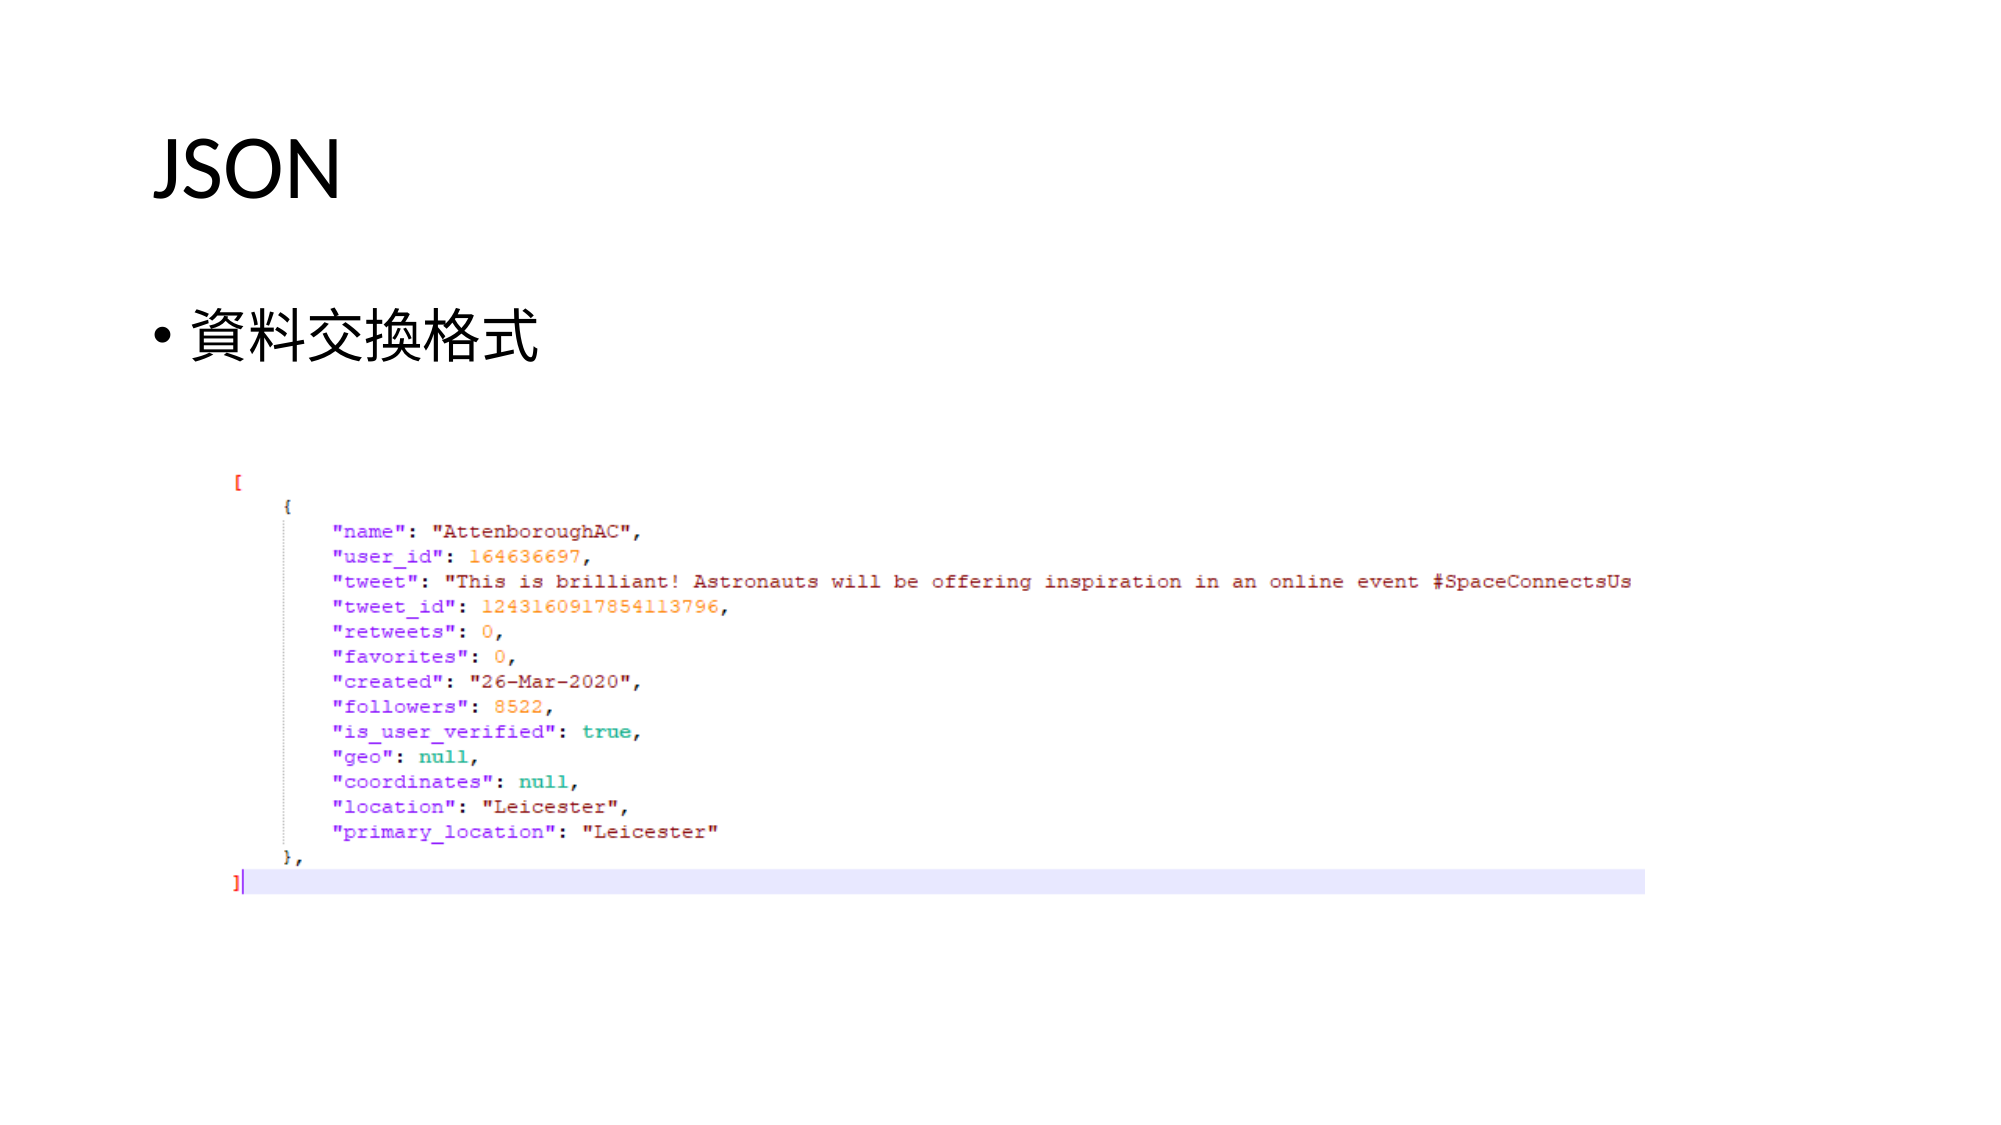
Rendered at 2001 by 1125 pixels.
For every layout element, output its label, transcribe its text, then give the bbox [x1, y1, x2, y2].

picture [233, 469, 1645, 896]
title JSON [137, 59, 1863, 278]
list 資料交換格式 [137, 299, 1863, 1014]
